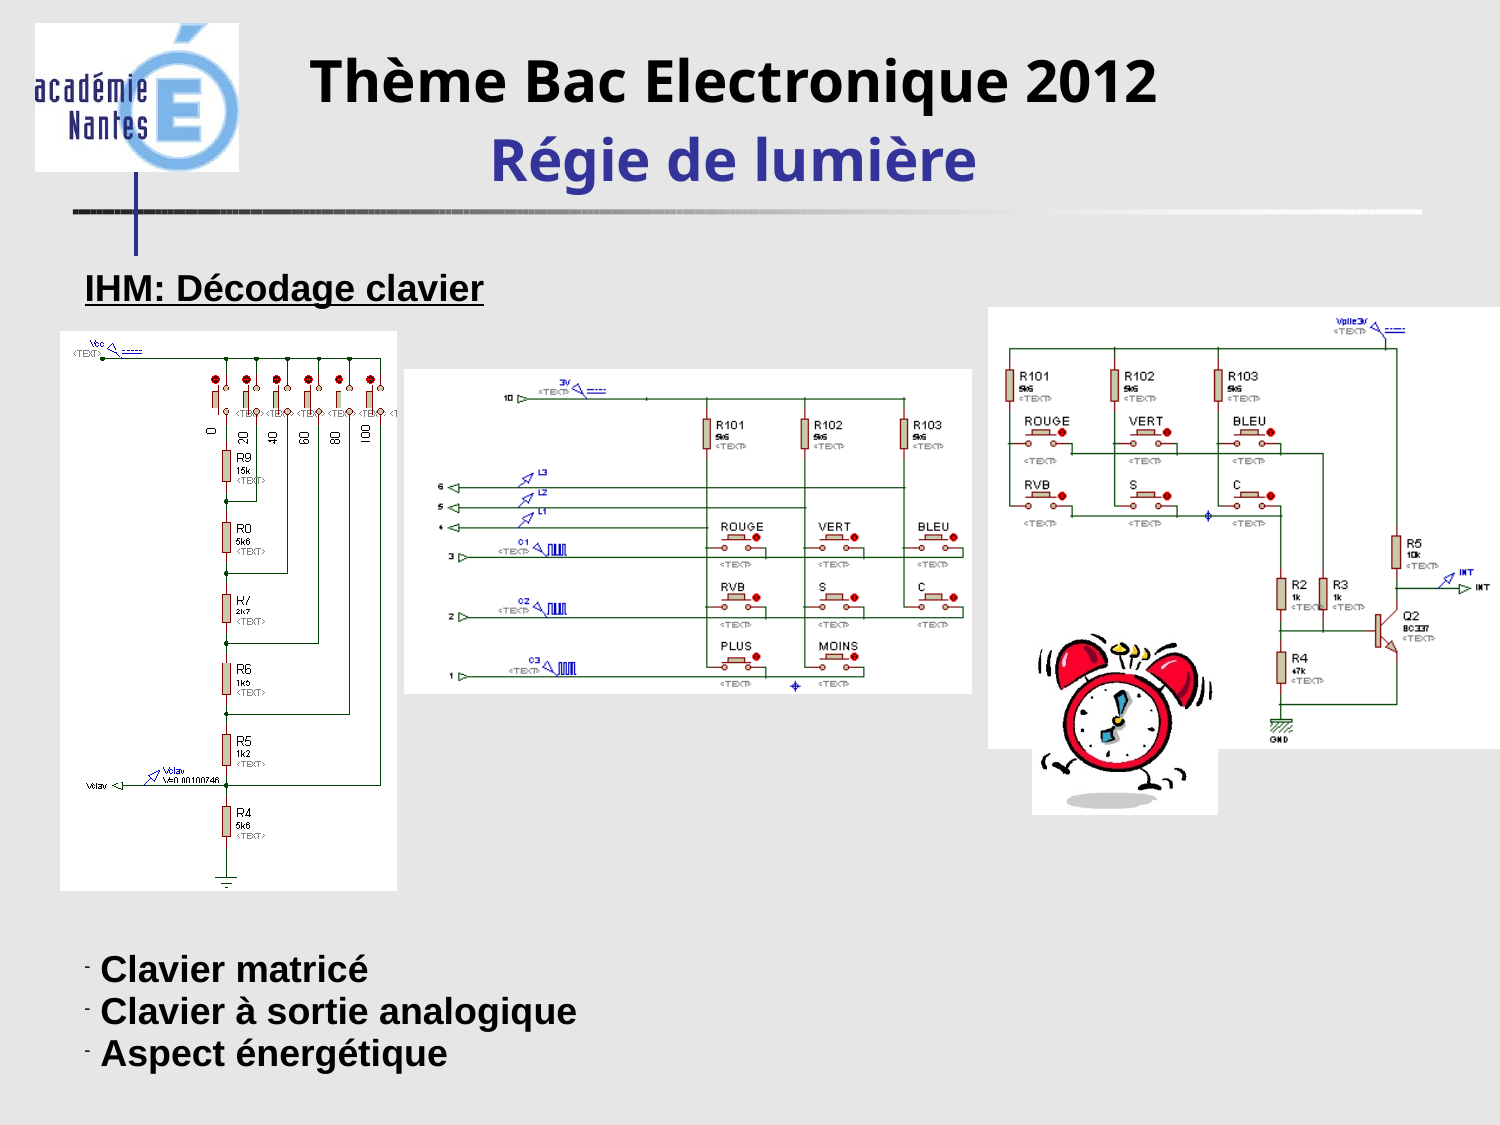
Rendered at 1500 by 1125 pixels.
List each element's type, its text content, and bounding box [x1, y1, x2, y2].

picture [988, 307, 1500, 815]
picture [35, 23, 239, 172]
picture [404, 369, 972, 694]
text_box Clavier matricé Clavier à sortie analogique Aspect énergétique [69, 940, 614, 1093]
text_box Thème Bac Electronique 2012 Régie de lumière [263, 32, 1206, 190]
text_box [138, 209, 1422, 215]
text_box [72, 209, 134, 215]
text_box IHM: Décodage clavier [69, 260, 515, 321]
picture [60, 331, 397, 891]
